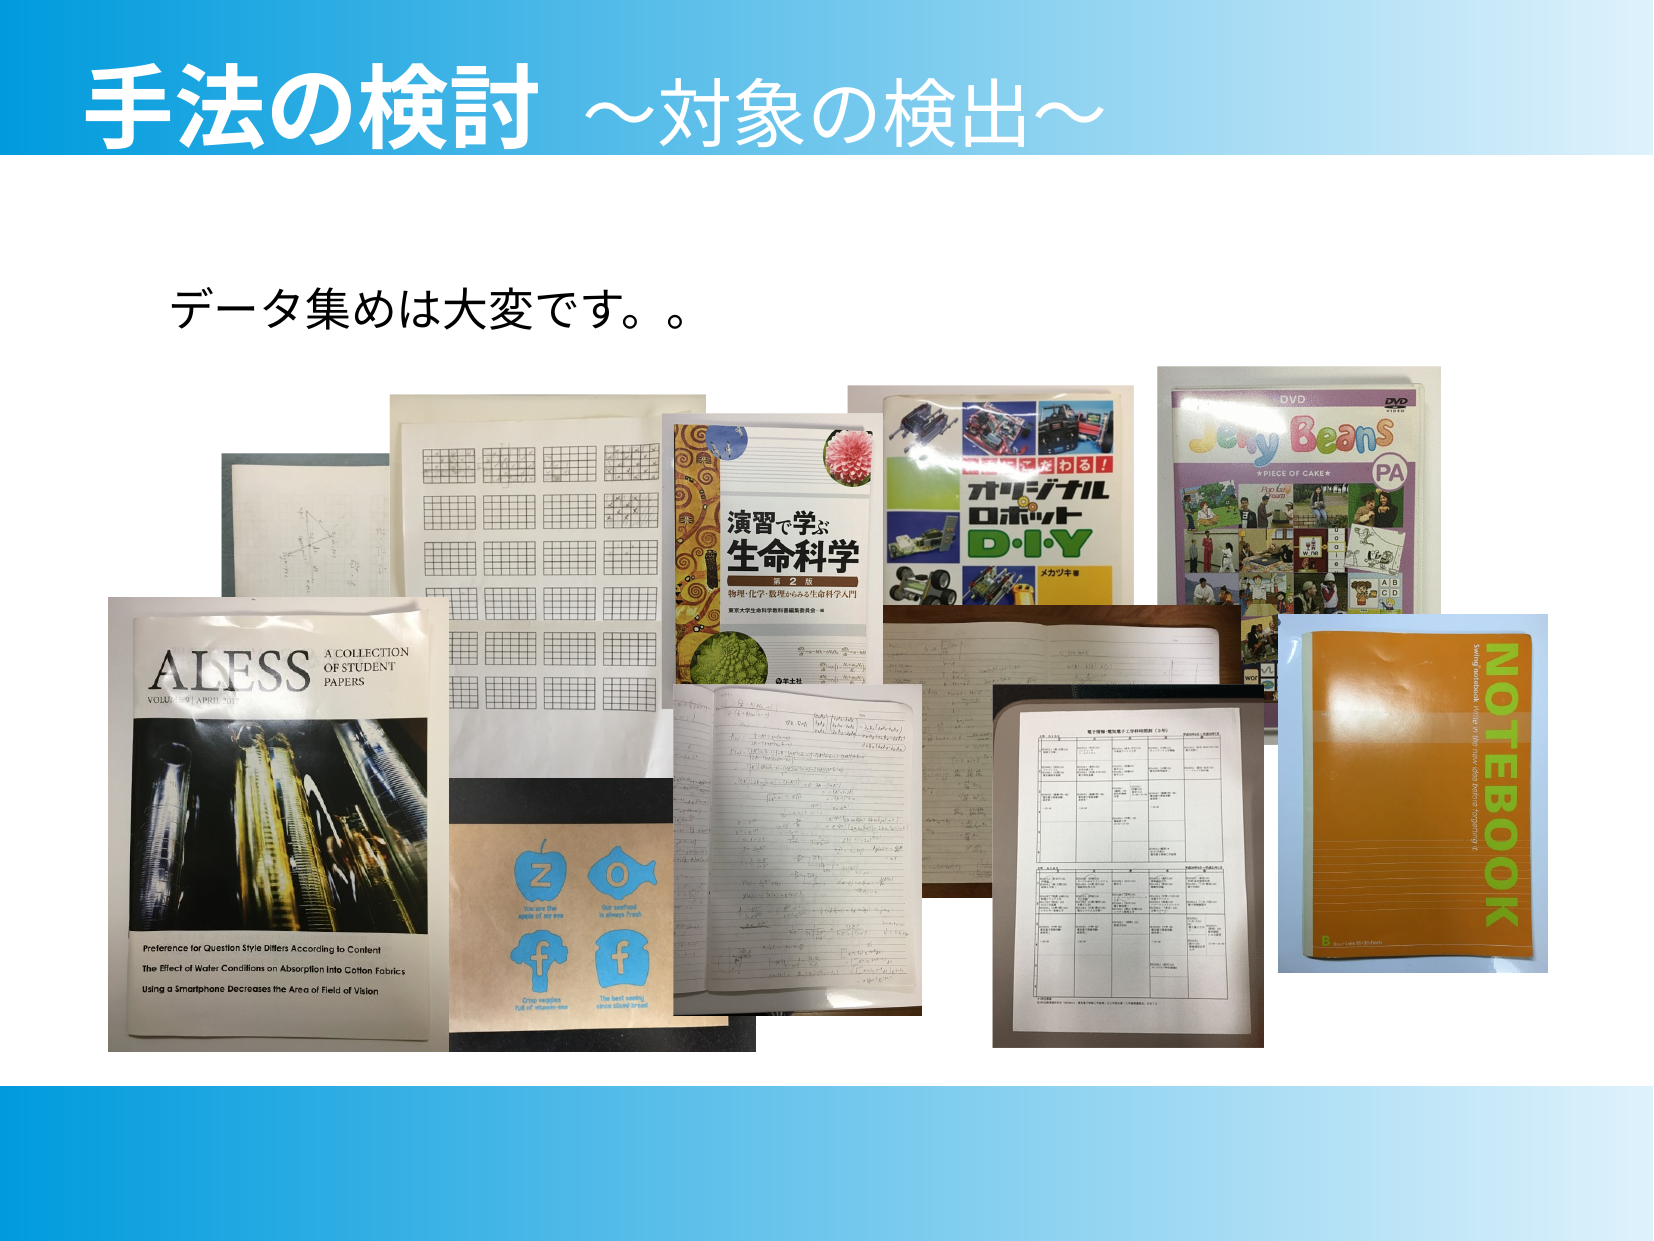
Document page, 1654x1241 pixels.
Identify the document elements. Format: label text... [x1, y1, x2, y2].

title 手法の検討 〜対象の検出〜 [82, 32, 1571, 171]
picture [108, 366, 1548, 1052]
text_box データ集めは大変です。。 [153, 265, 1288, 378]
